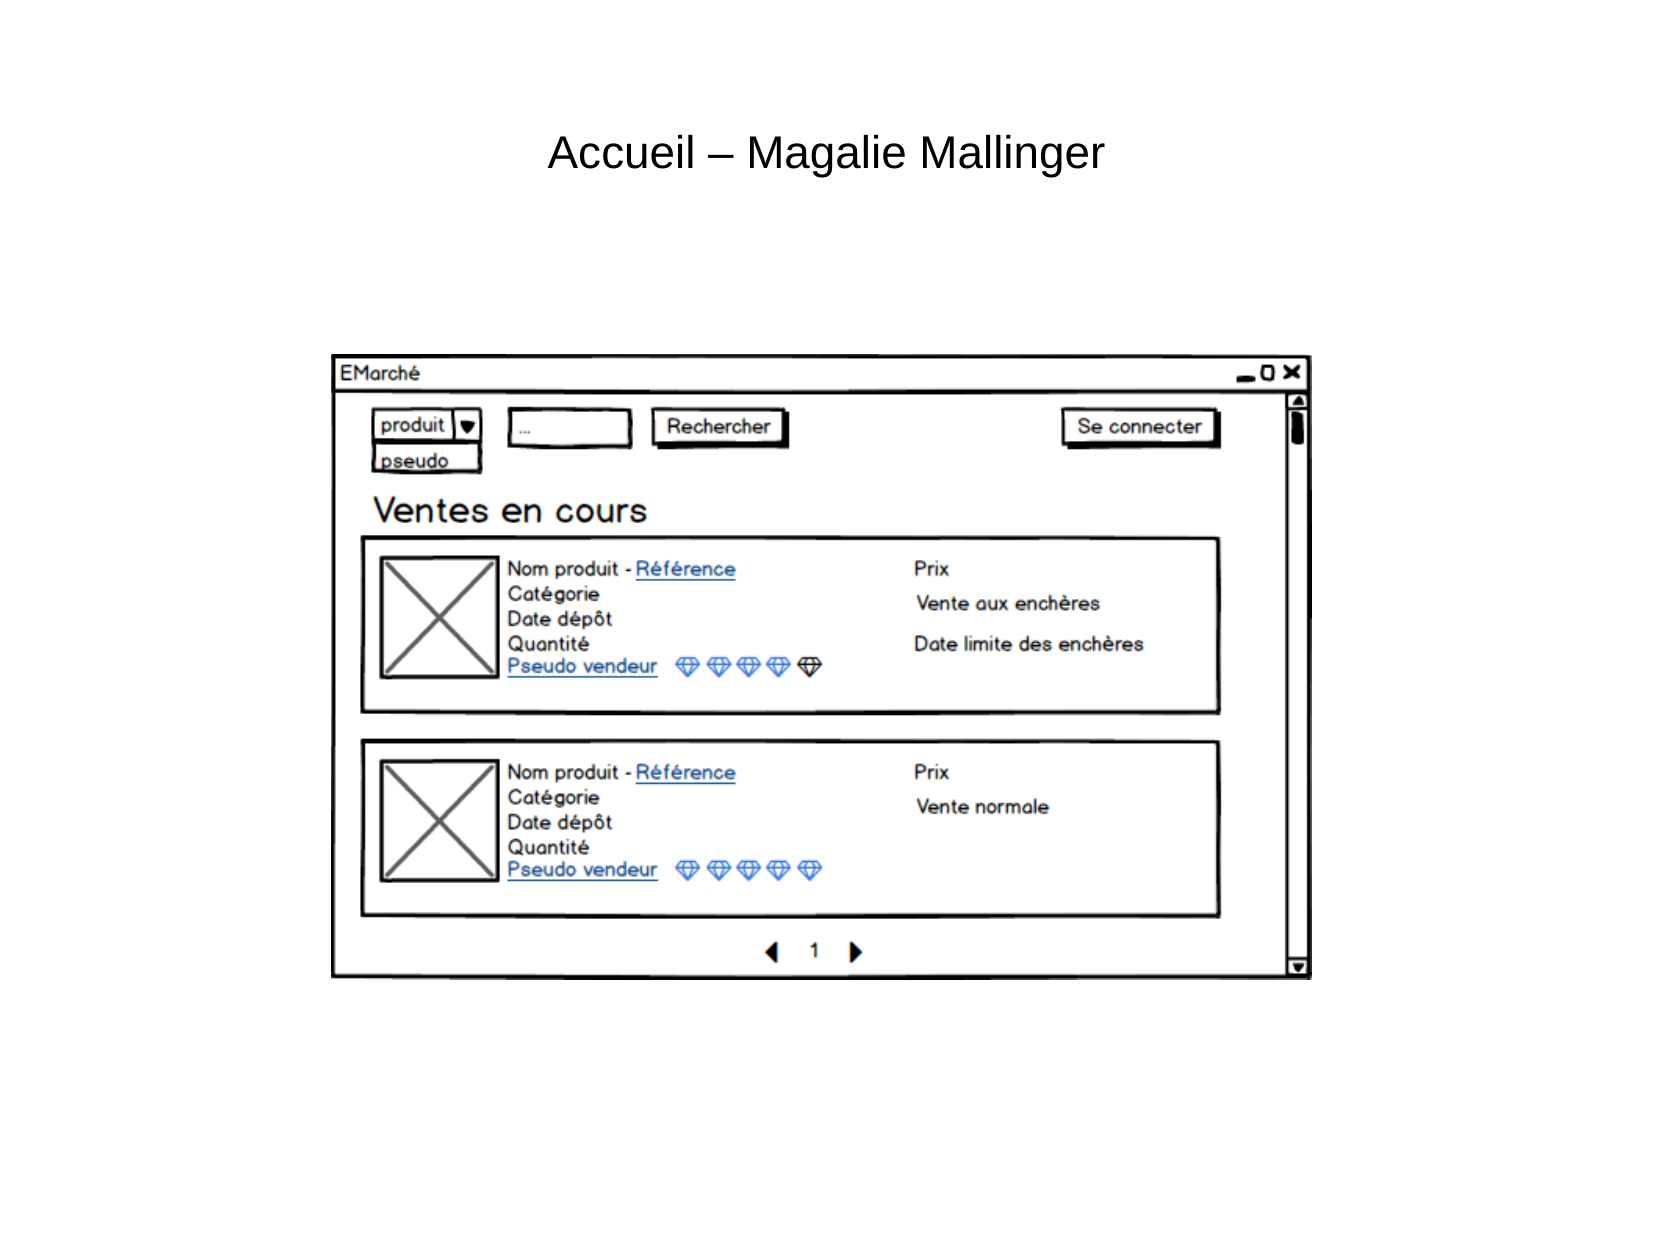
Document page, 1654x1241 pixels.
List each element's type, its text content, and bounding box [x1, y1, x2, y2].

subtitle [82, 290, 1571, 1109]
title Accueil – Magalie Mallinger [82, 49, 1571, 257]
